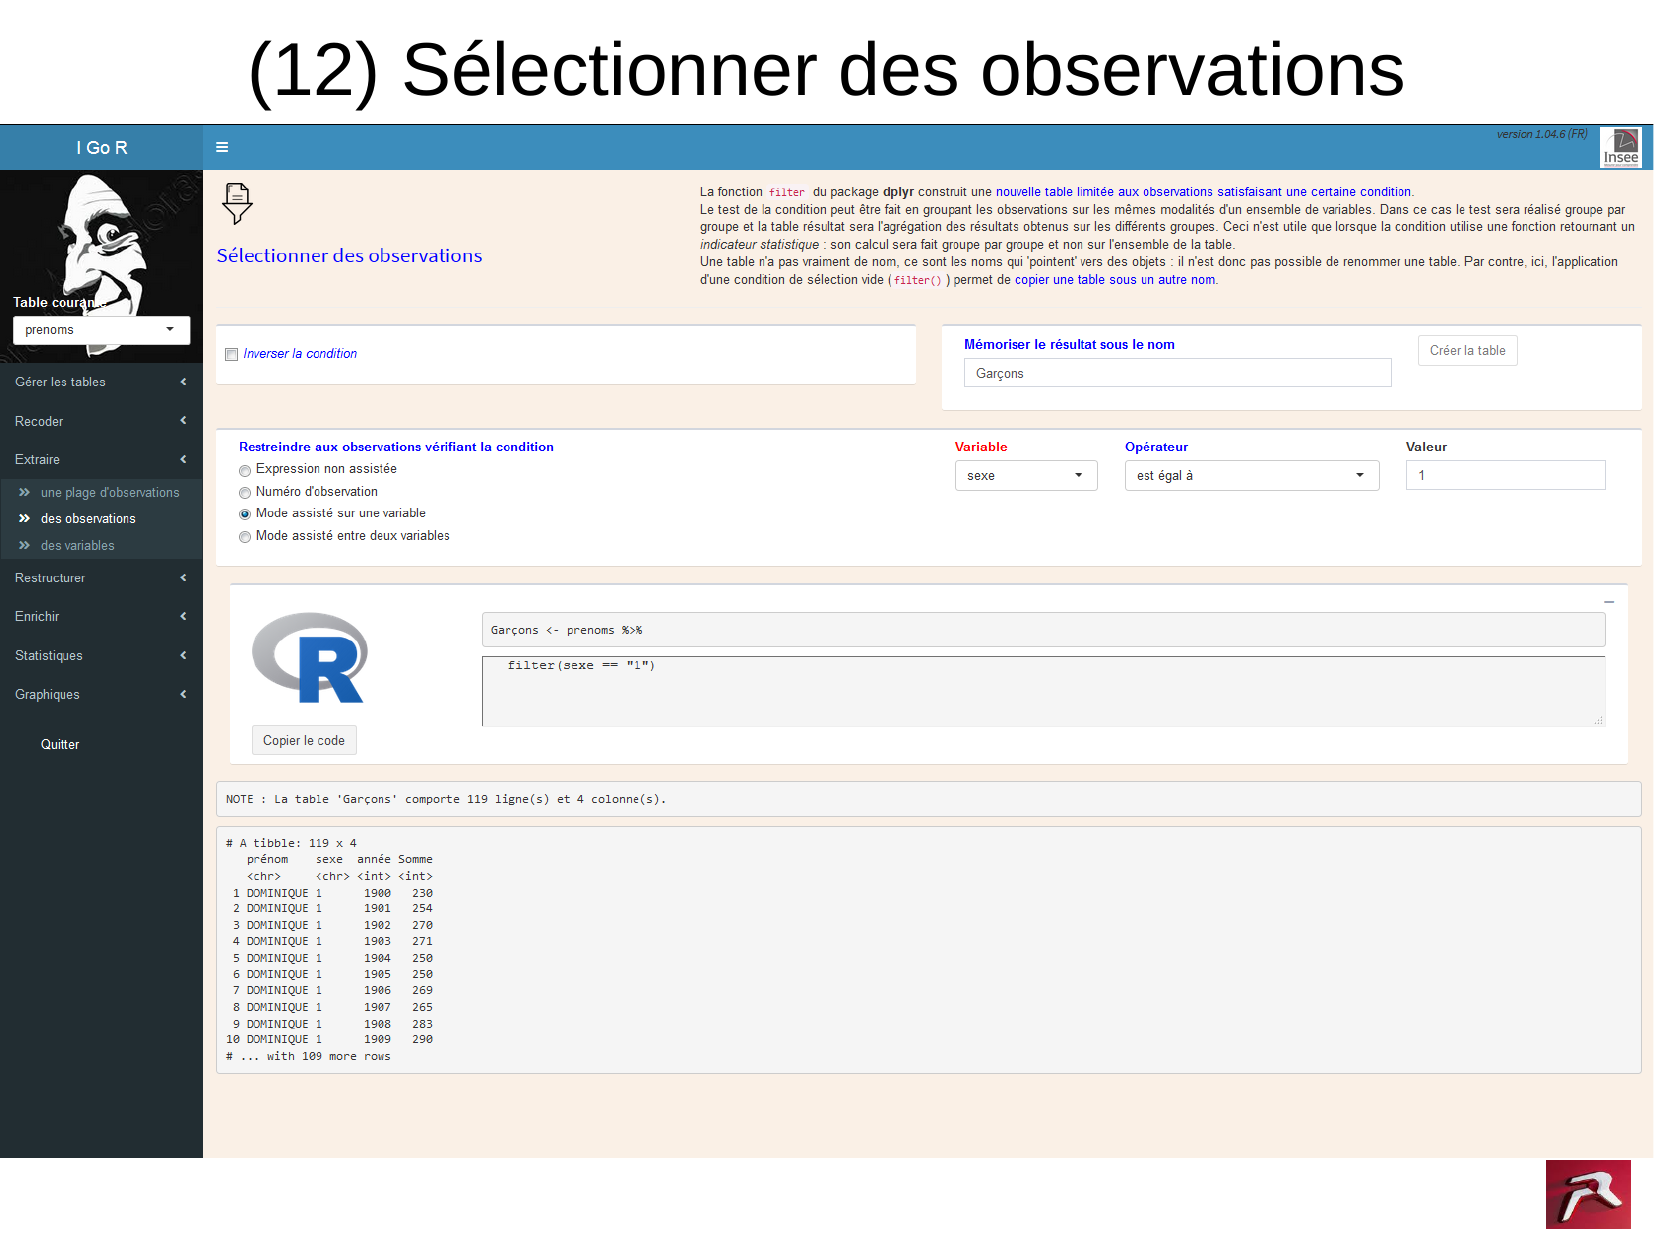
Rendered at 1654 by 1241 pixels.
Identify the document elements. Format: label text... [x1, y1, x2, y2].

title (12) Sélectionner des observations [82, 27, 1571, 112]
picture [0, 124, 1654, 1158]
picture [1546, 1160, 1631, 1229]
